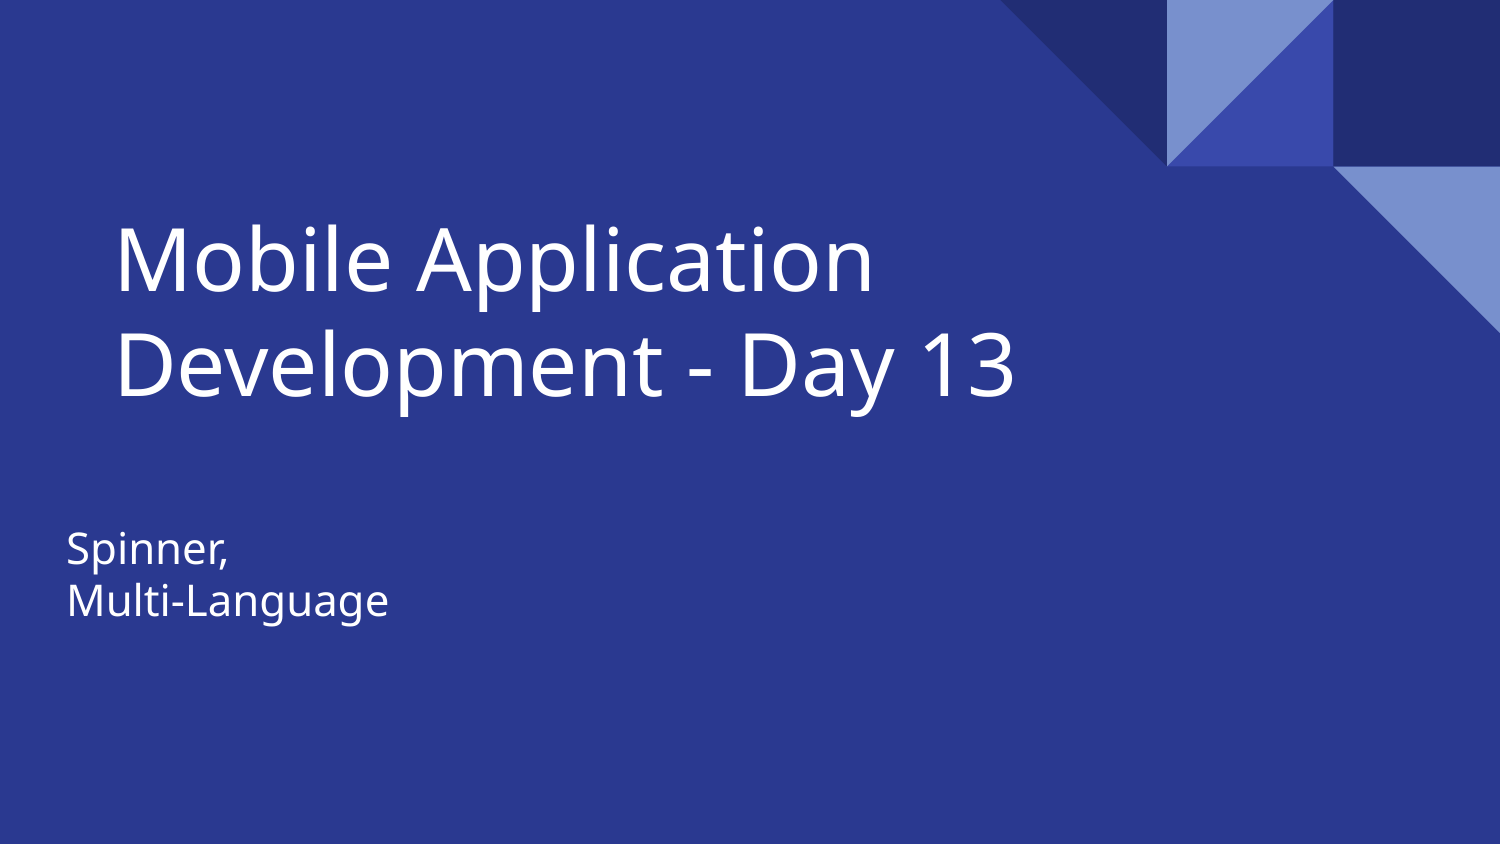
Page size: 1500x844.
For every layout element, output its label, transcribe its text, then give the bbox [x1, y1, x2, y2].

title Mobile Application Development - Day 13 [98, 291, 1447, 429]
subtitle Spinner, Multi-Language [51, 505, 1449, 636]
